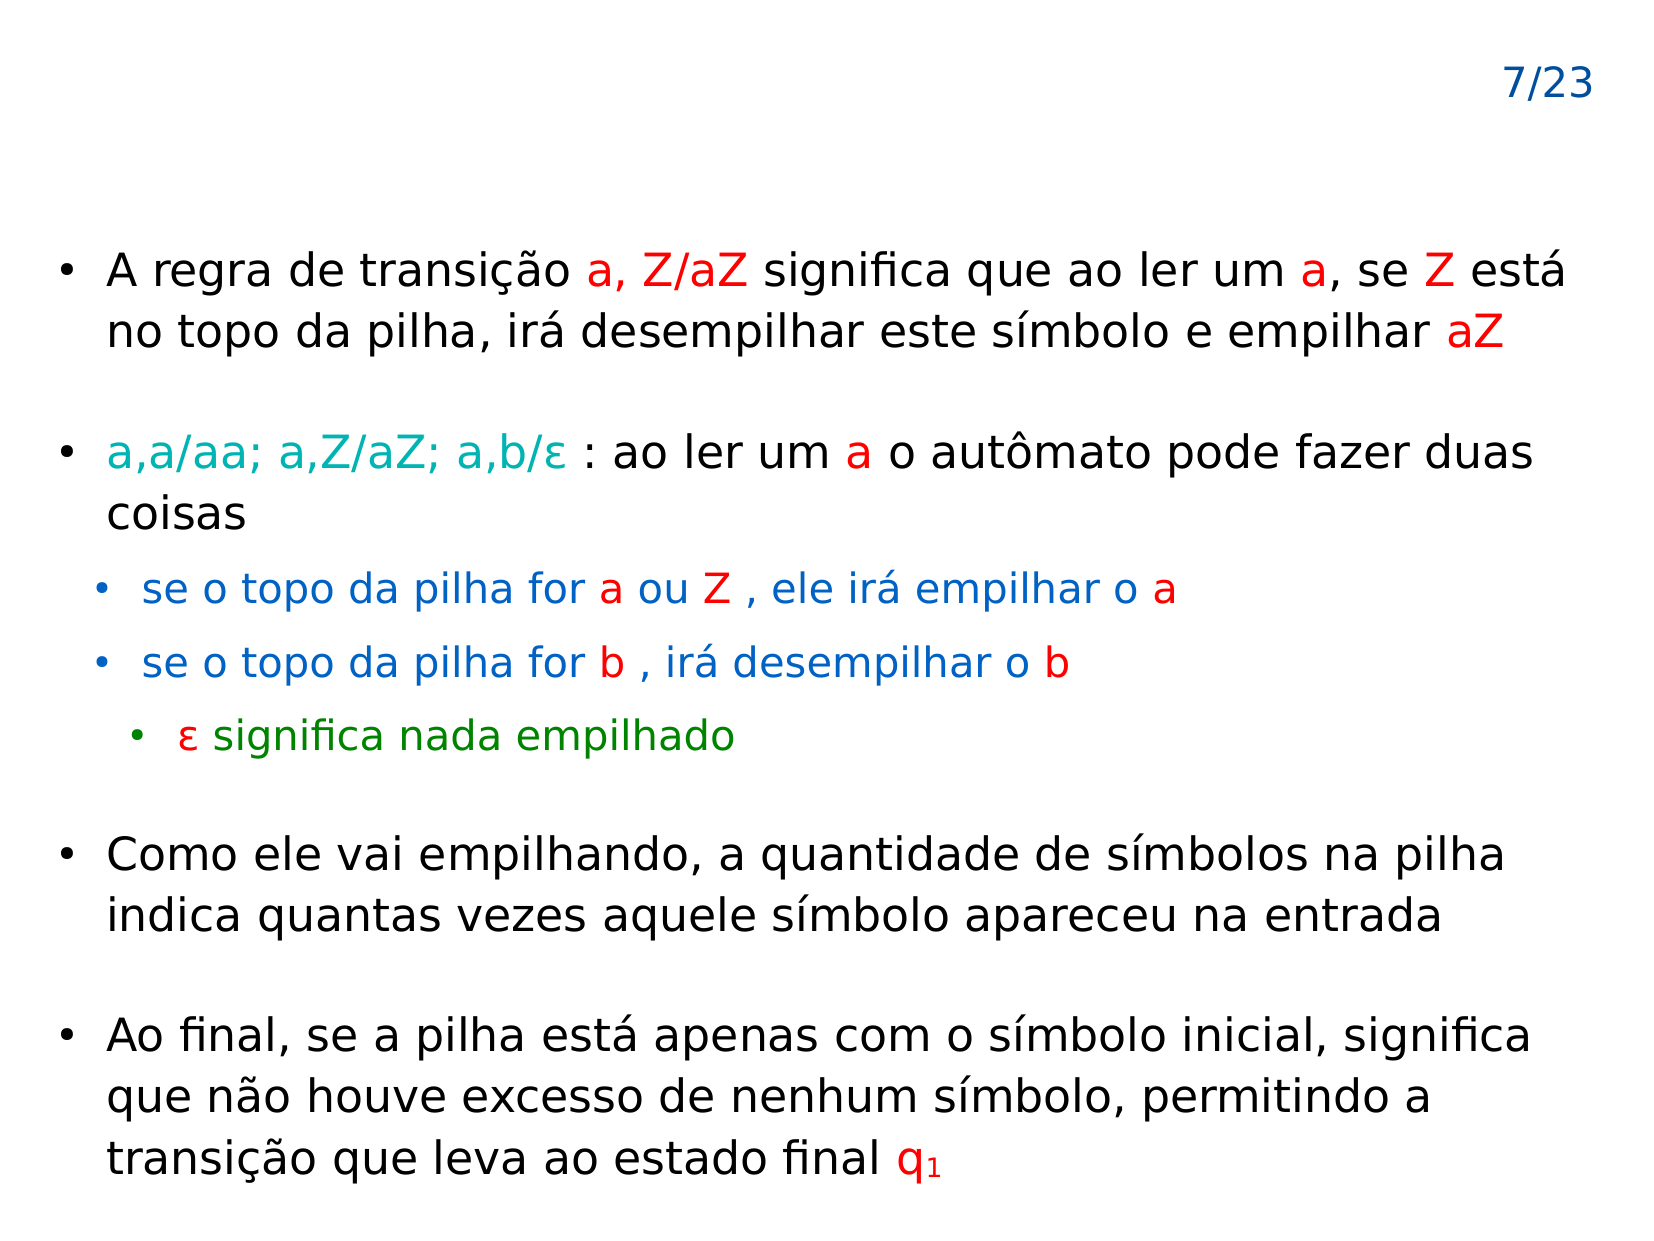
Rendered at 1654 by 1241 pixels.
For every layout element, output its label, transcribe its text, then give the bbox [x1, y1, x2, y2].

list A regra de transição a, Z/aZ significa que ao ler um a, se Z está no topo da pilha, irá desempilhar este símbolo e empilhar aZ a,a/aa; a,Z/aZ; a,b/ε : ao ler um a o autômato pode fazer duas coisas se o topo da pilha for a ou Z , ele irá empilhar o a se o topo da pilha for b , irá desempilhar o b ε significa nada empilhado Como ele vai empilhando, a quantidade de símbolos na pilha indica quantas vezes aquele símbolo apareceu na entrada Ao final, se a pilha está apenas com o símbolo inicial, significa que não houve excesso de nenhum símbolo, permitindo a transição que leva ao estado final q1 [59, 236, 1595, 1211]
